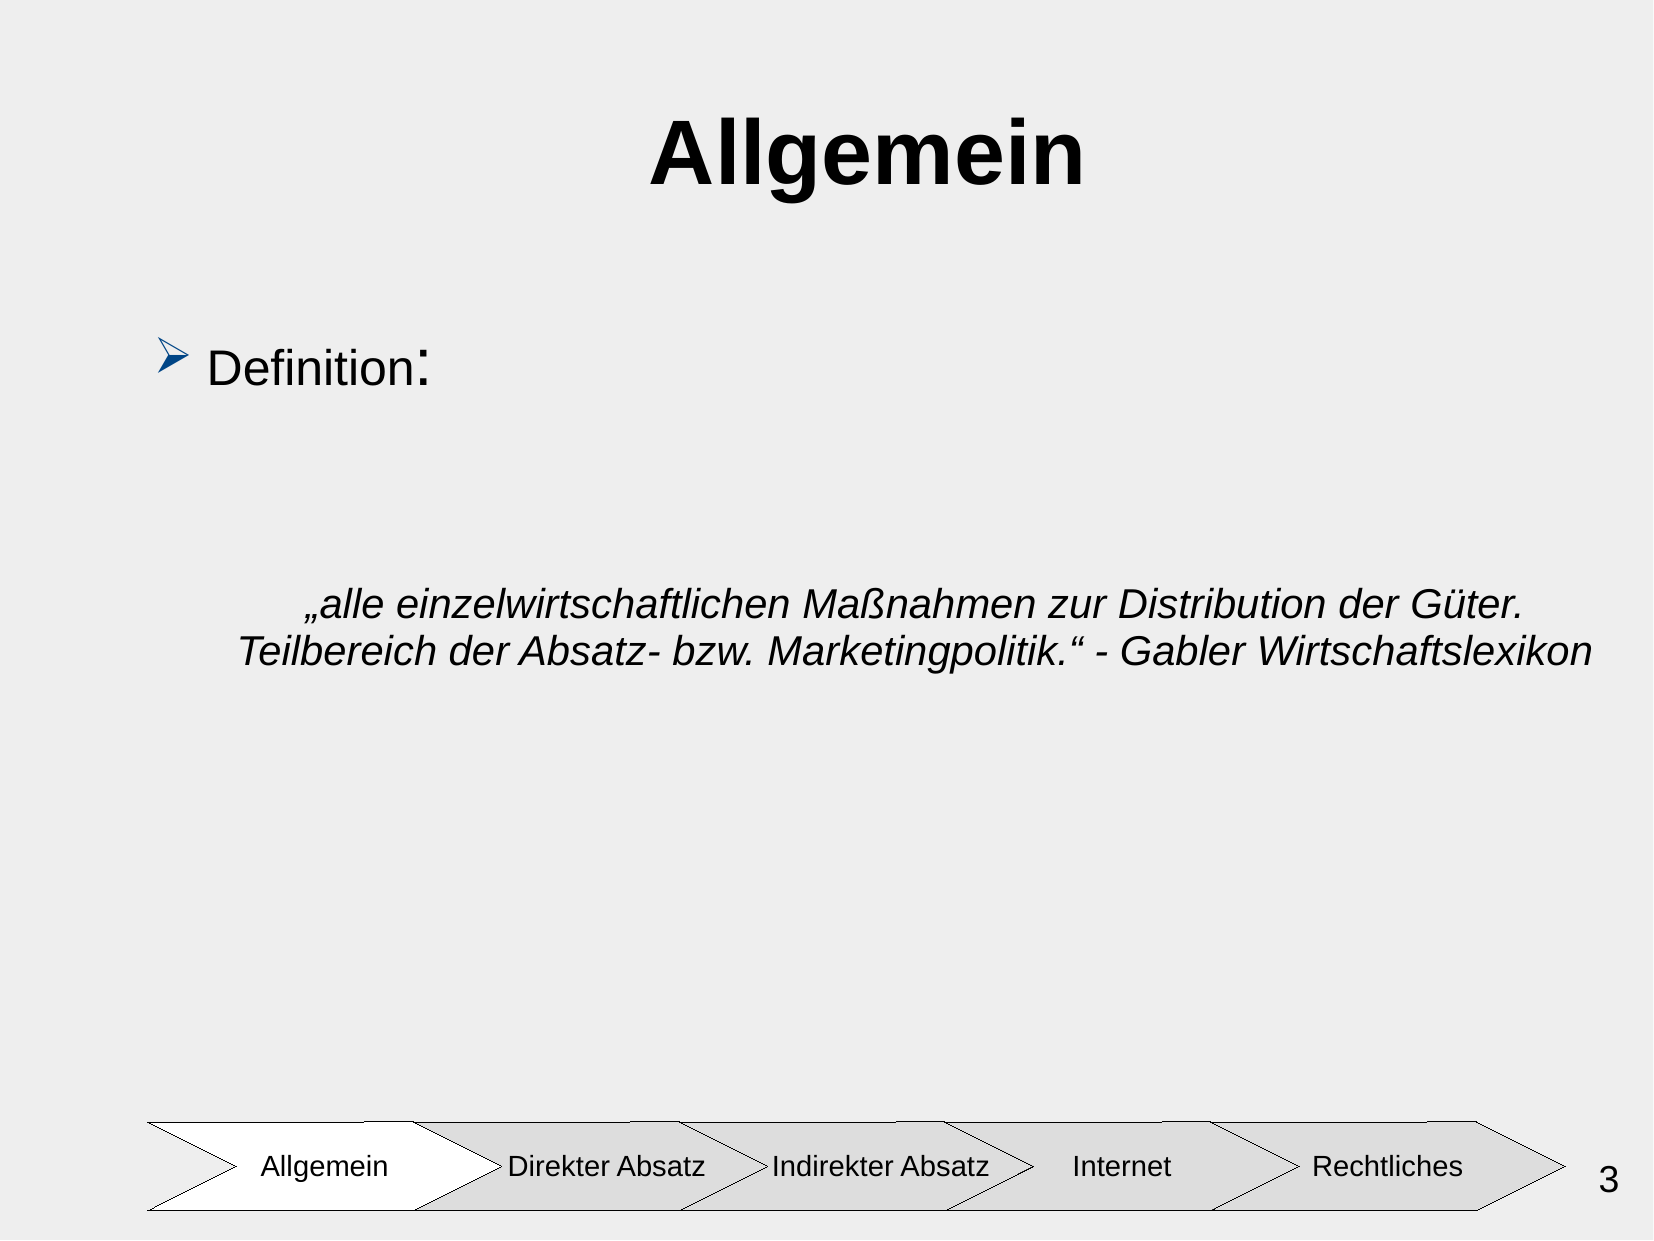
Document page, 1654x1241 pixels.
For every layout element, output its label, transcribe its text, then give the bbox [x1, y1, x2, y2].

text_box Indirekter Absatz [679, 1121, 1032, 1211]
text_box Rechtliches [1210, 1121, 1566, 1211]
list Definition: „alle einzelwirtschaftlichen Maßnahmen zur Distribution der Güter. Teilbereich der Absatz- bzw. Marketingpolitik.“ - Gabler Wirtschaftslexikon [135, 324, 1625, 1045]
text_box <Nummer> [1584, 1151, 1654, 1209]
text_box Internet [944, 1121, 1297, 1211]
text_box Direkter Absatz [413, 1121, 766, 1211]
title Allgemein [124, 49, 1613, 257]
text_box Allgemein [147, 1121, 500, 1211]
